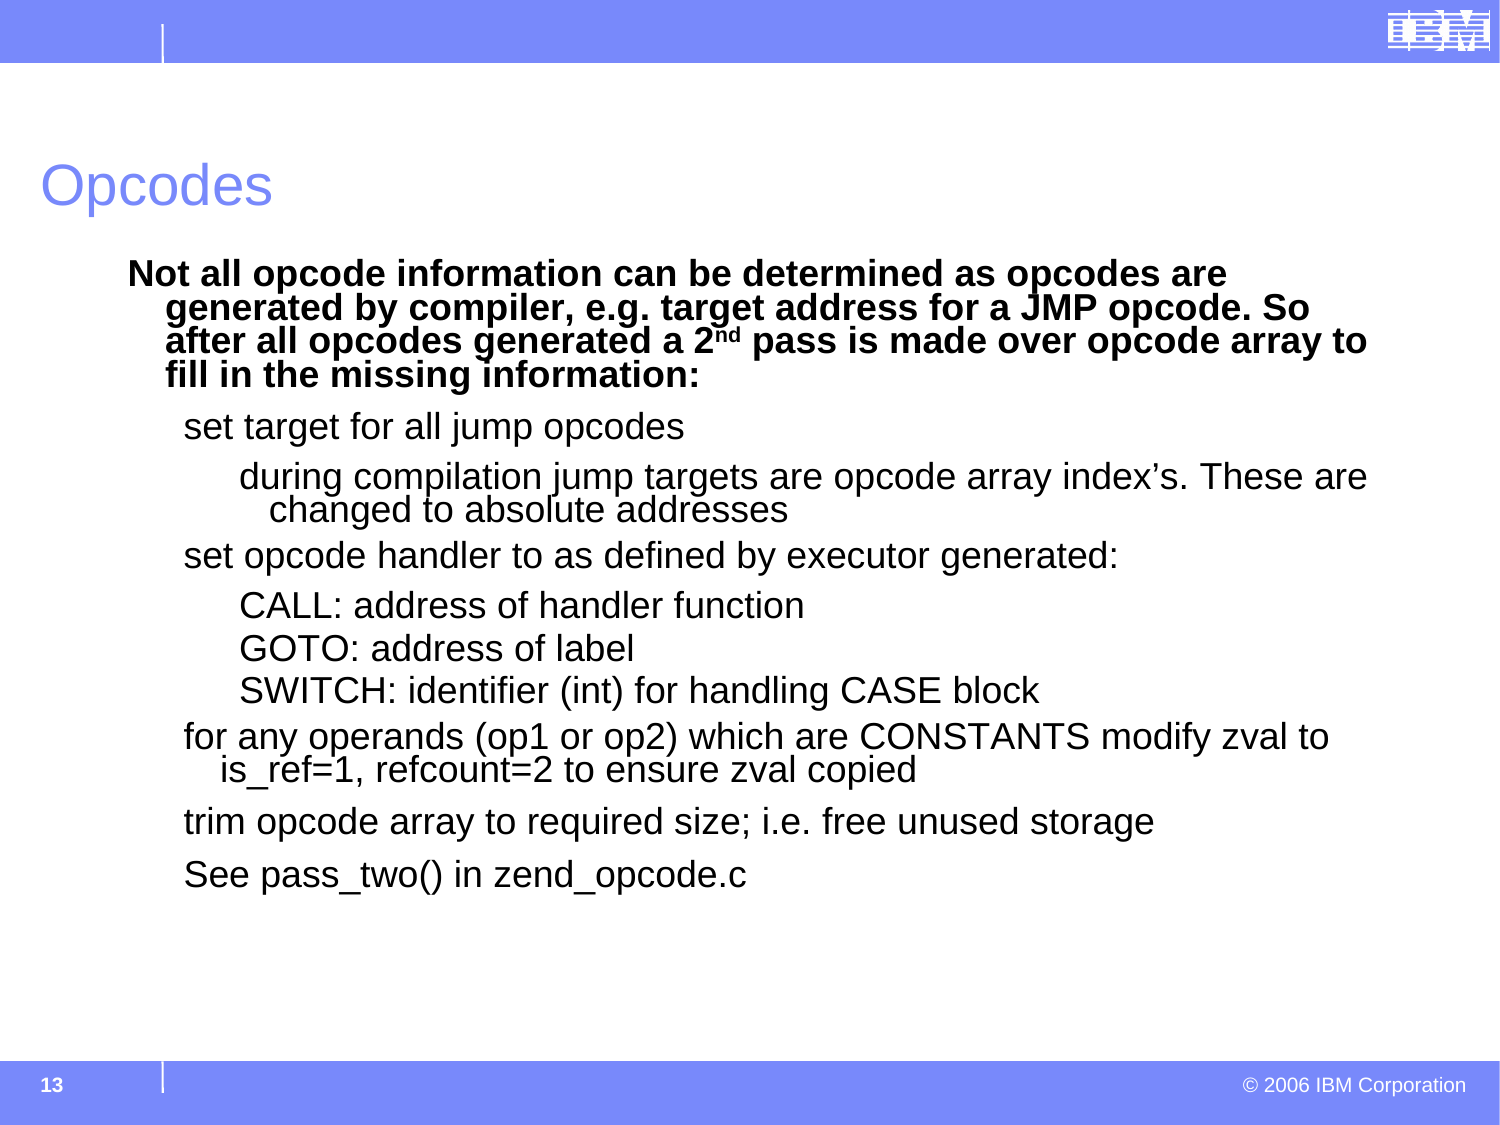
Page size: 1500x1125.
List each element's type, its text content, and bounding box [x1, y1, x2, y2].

list Not all opcode information can be determined as opcodes are generated by compiler, e.g. target address for a JMP opcode. So after all opcodes generated a 2nd pass is made over opcode array to fill in the missing information: set target for all jump opcodes during compilation jump targets are opcode array index’s. These are changed to absolute addresses set opcode handler to as defined by executor generated: CALL: address of handler function GOTO: address of label SWITCH: identifier (int) for handling CASE block for any operands (op1 or op2) which are CONSTANTS modify zval to is_ref=1, refcount=2 to ensure zval copied trim opcode array to required size; i.e. free unused storage See pass_two() in zend_opcode.c [112, 252, 1388, 1125]
title Opcodes [25, 123, 1378, 225]
